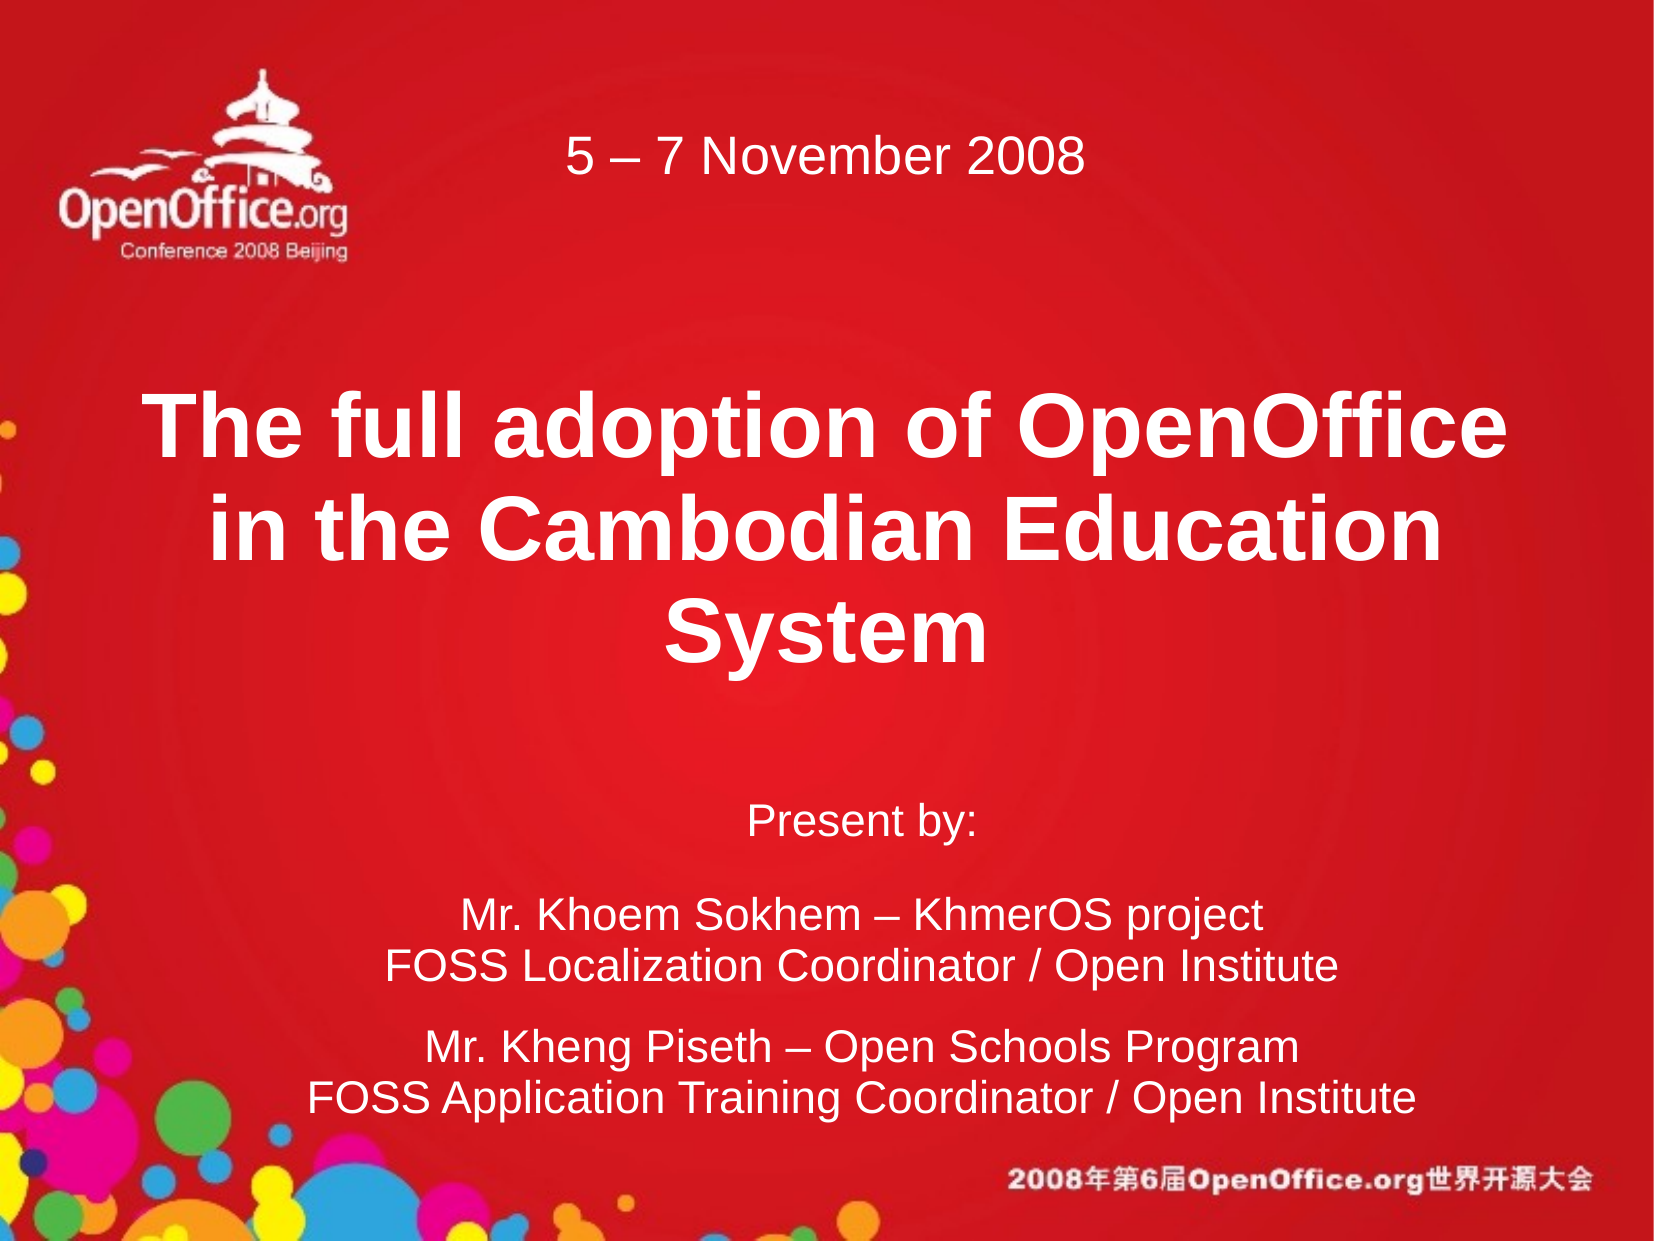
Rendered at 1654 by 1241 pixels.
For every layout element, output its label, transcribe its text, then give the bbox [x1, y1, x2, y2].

text_box 5 – 7 November 2008 [550, 125, 1103, 186]
subtitle Present by: Mr. Khoem Sokhem – KhmerOS project FOSS Localization Coordinator / Open Institute Mr. Kheng Piseth – Open Schools Program FOSS Application Training Coordinator / Open Institute [118, 763, 1607, 1130]
title The full adoption of OpenOffice in the Cambodian Education System [82, 374, 1571, 683]
picture [0, 0, 1654, 1241]
